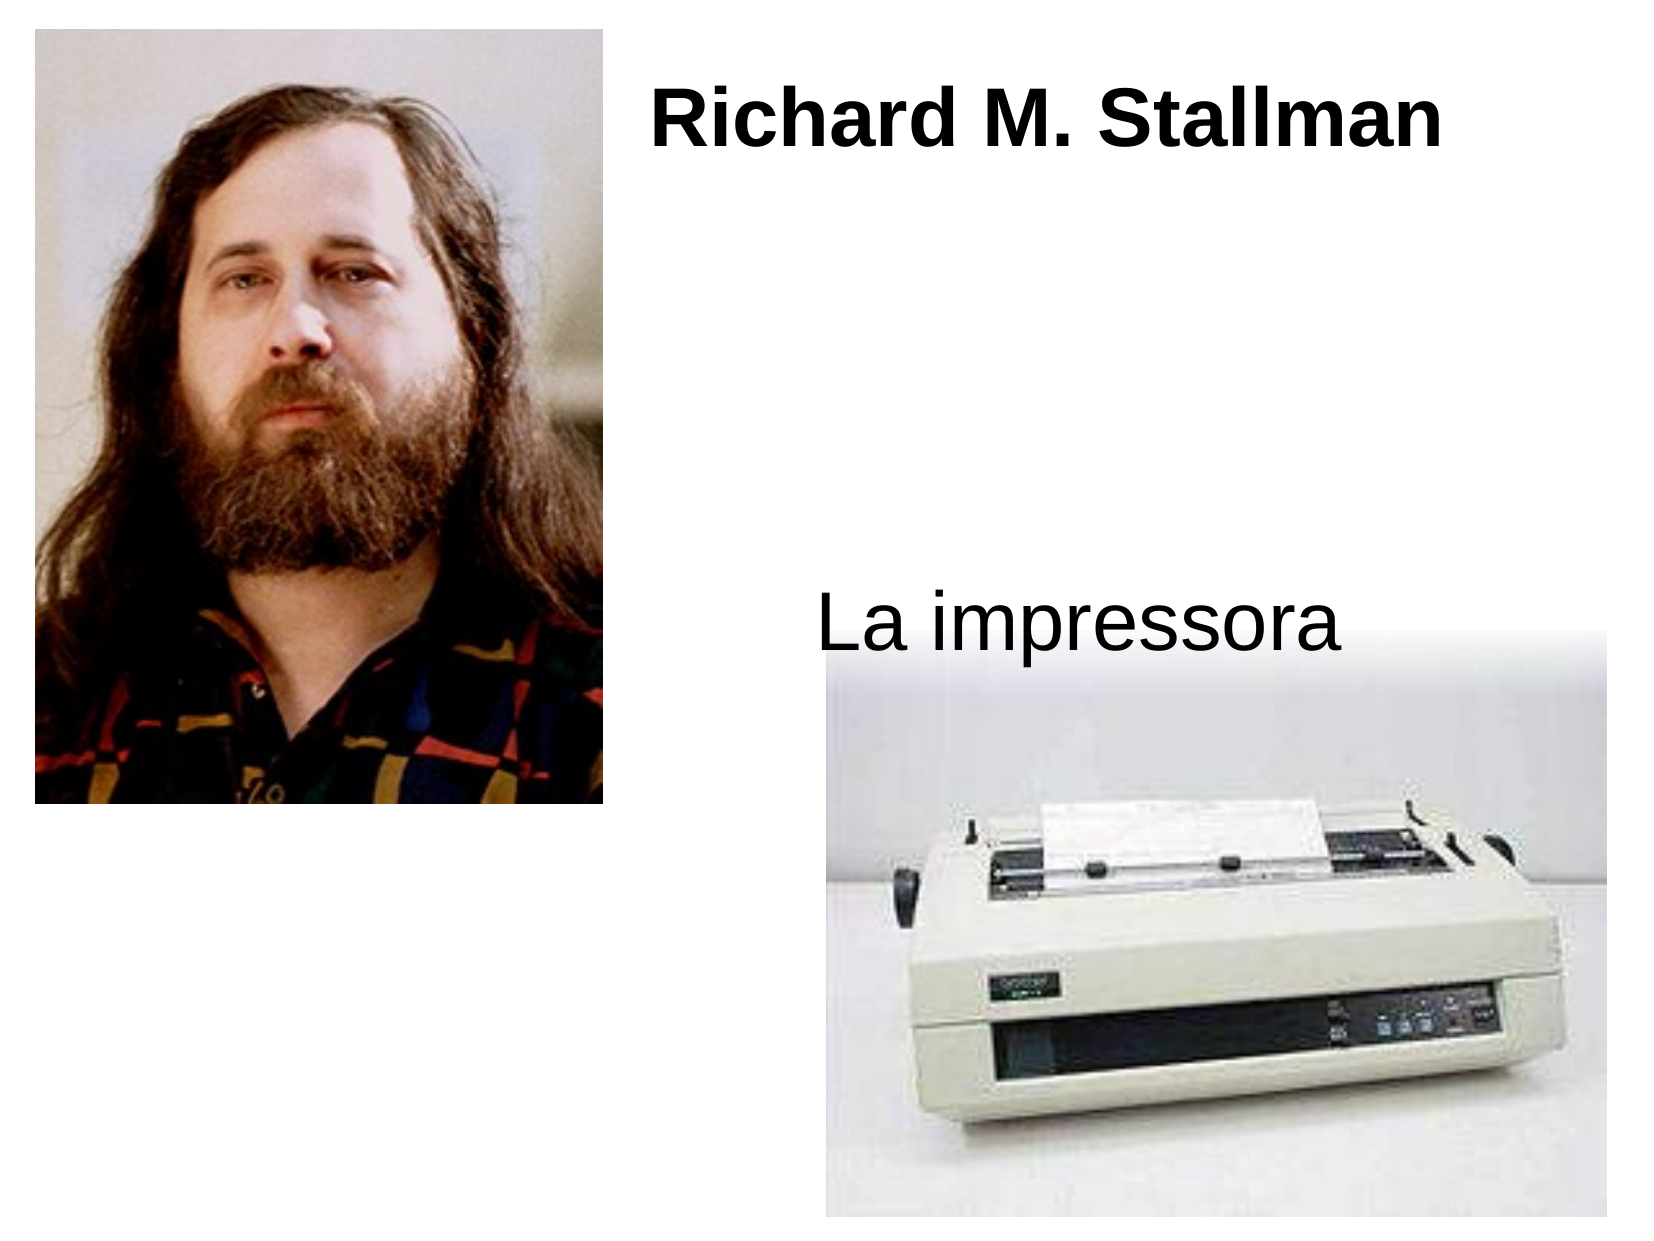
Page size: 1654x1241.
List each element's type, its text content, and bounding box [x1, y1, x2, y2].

title Richard M. Stallman [649, 59, 1571, 178]
picture [826, 697, 1607, 1217]
title La impressora [814, 546, 1642, 697]
picture [35, 29, 603, 804]
